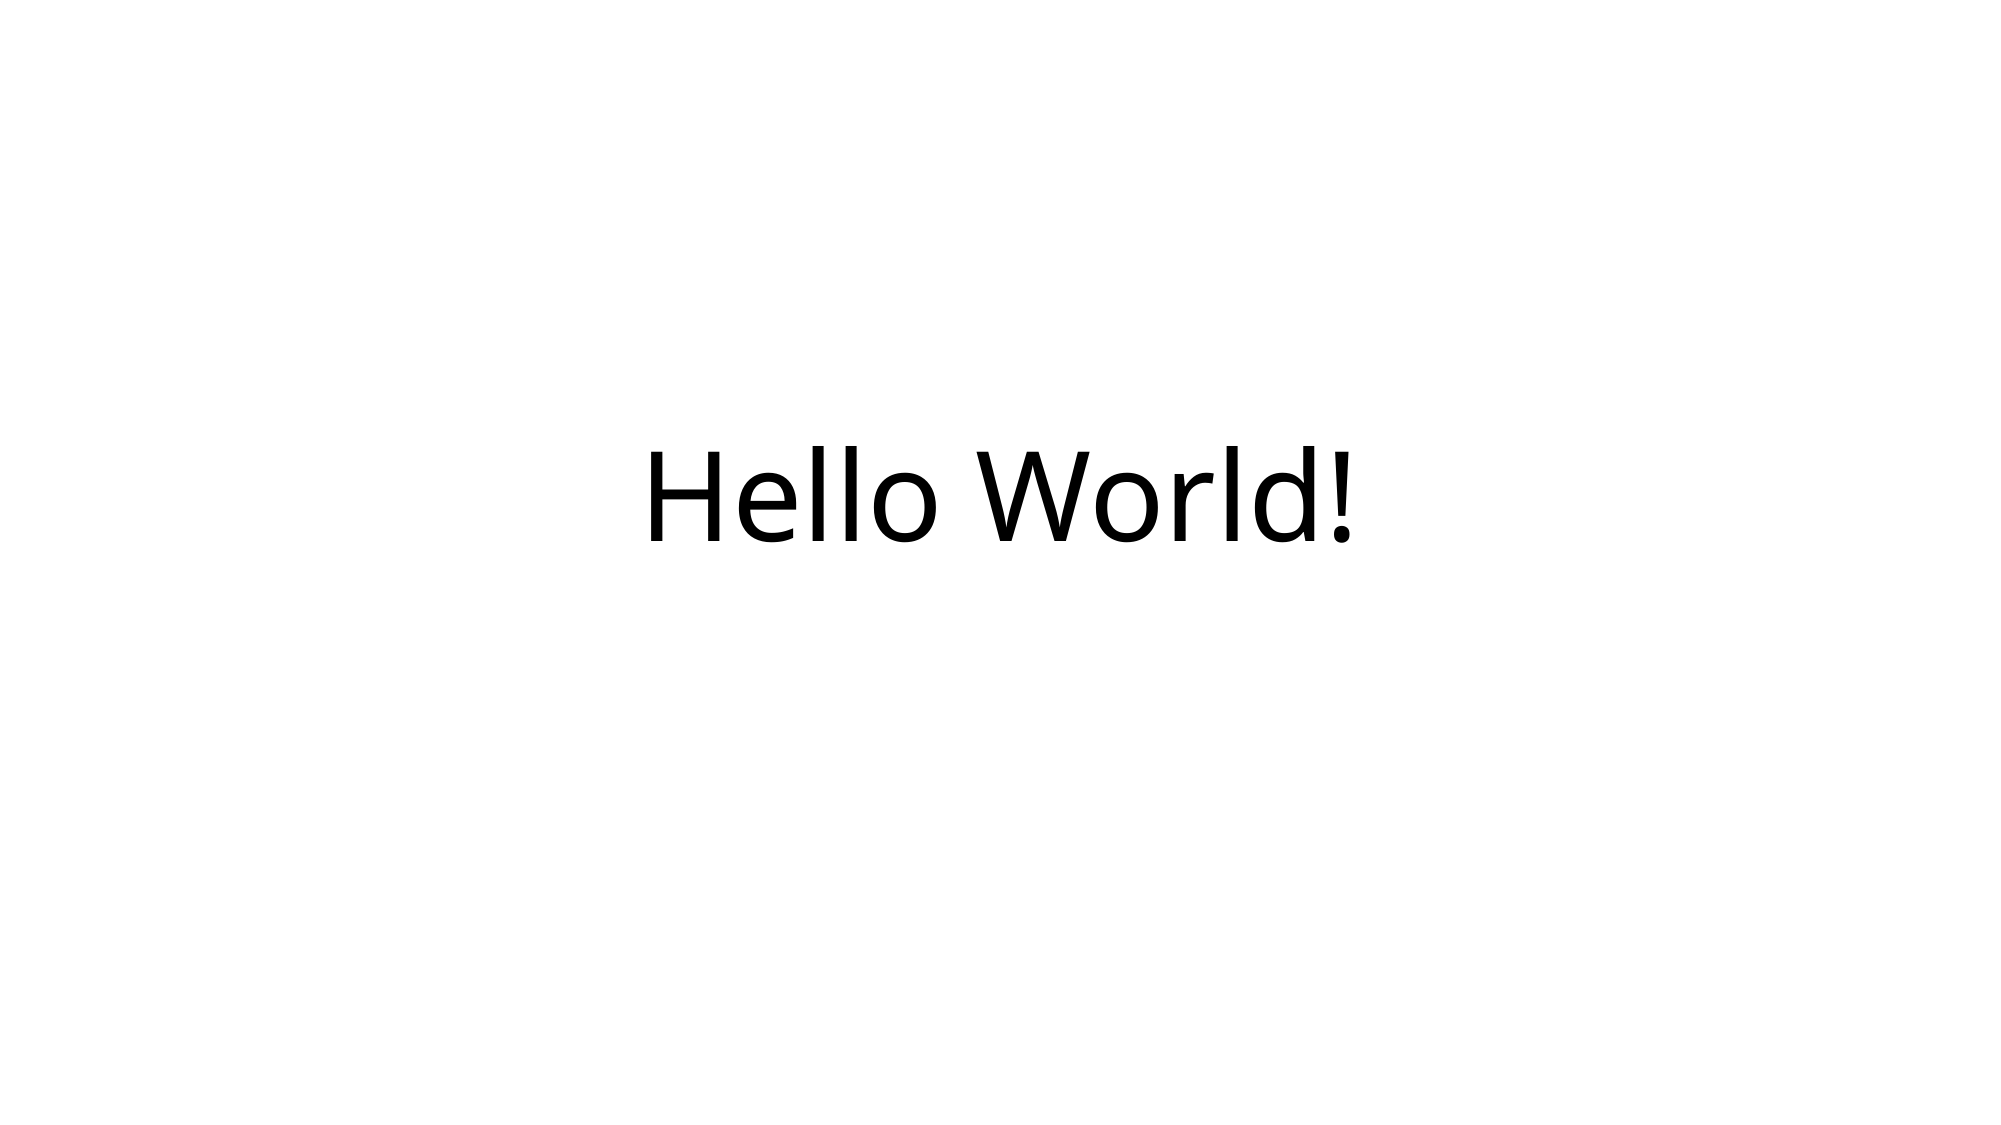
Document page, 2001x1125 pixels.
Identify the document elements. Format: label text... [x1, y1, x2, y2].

title Hello World! [249, 184, 1750, 576]
